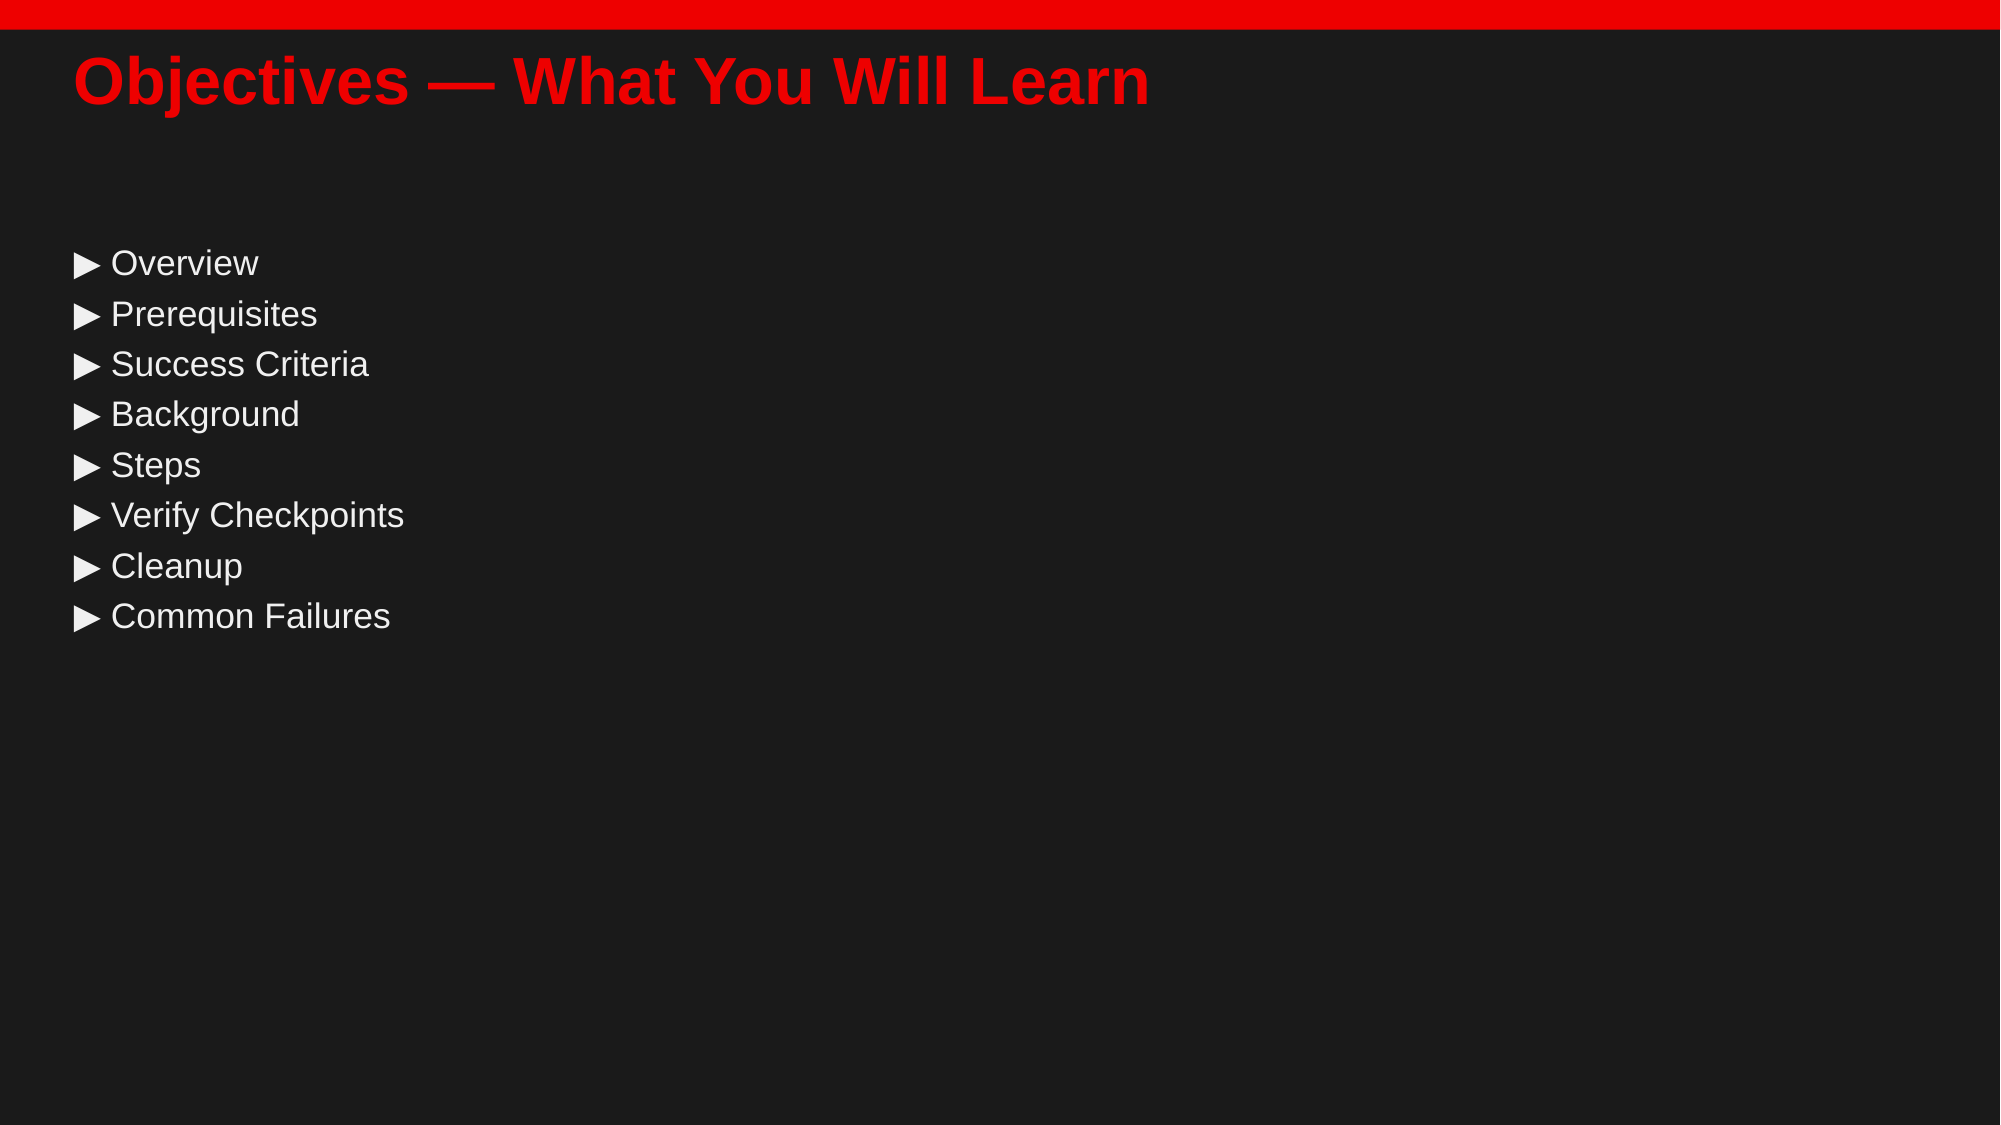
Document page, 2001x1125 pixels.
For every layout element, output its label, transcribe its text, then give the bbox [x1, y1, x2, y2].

text_box [0, 0, 2001, 30]
text_box Objectives — What You Will Learn [59, 36, 1942, 208]
text_box ▶ Overview ▶ Prerequisites ▶ Success Criteria ▶ Background ▶ Steps ▶ Verify Checkpoints ▶ Cleanup ▶ Common Failures [59, 236, 1942, 1037]
